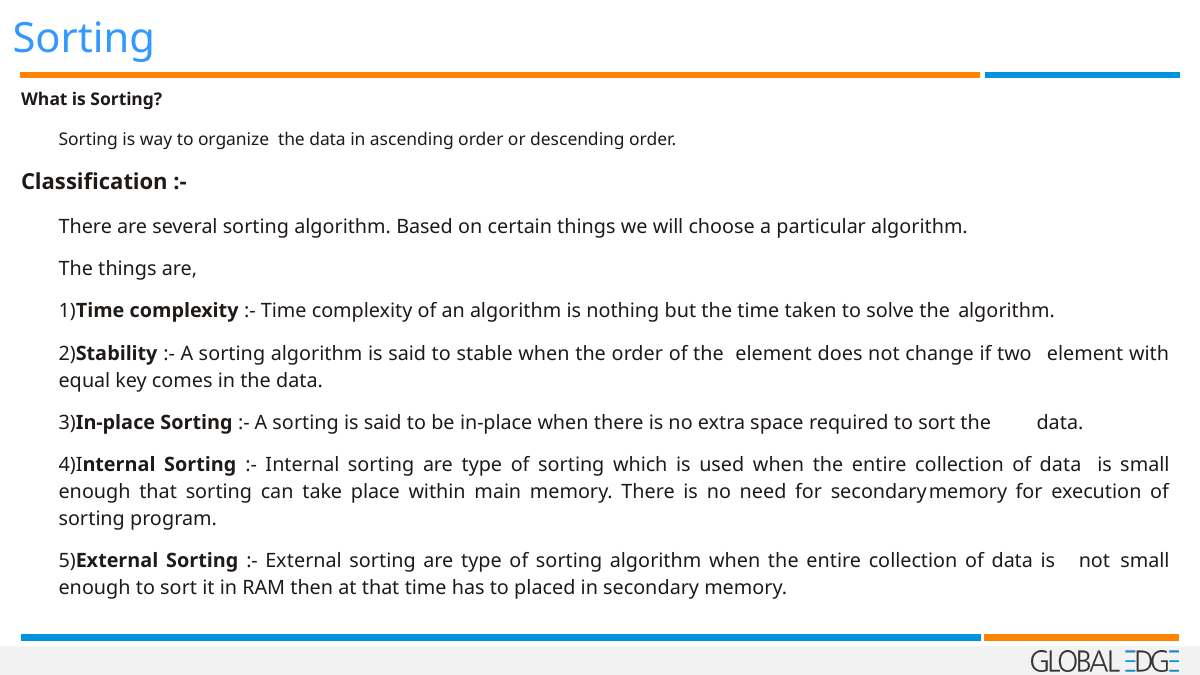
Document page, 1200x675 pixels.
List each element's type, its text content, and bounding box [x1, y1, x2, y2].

title Sorting [12, 9, 1088, 63]
list What is Sorting? Sorting is way to organize the data in ascending order or descending order. Classification :- There are several sorting algorithm. Based on certain things we will choose a particular algorithm. The things are, 1)Time complexity :- Time complexity of an algorithm is nothing but the time taken to solve the algorithm. 2)Stability :- A sorting algorithm is said to stable when the order of the element does not change if two element with equal key comes in the data. 3)In-place Sorting :- A sorting is said to be in-place when there is no extra space required to sort the data. 4)Internal Sorting :- Internal sorting are type of sorting which is used when the entire collection of data is small enough that sorting can take place within main memory. There is no need for secondary memory for execution of sorting program. 5)External Sorting :- External sorting are type of sorting algorithm when the entire collection of data is not small enough to sort it in RAM then at that time has to placed in secondary memory. [21, 86, 1170, 615]
picture [1031, 650, 1179, 672]
